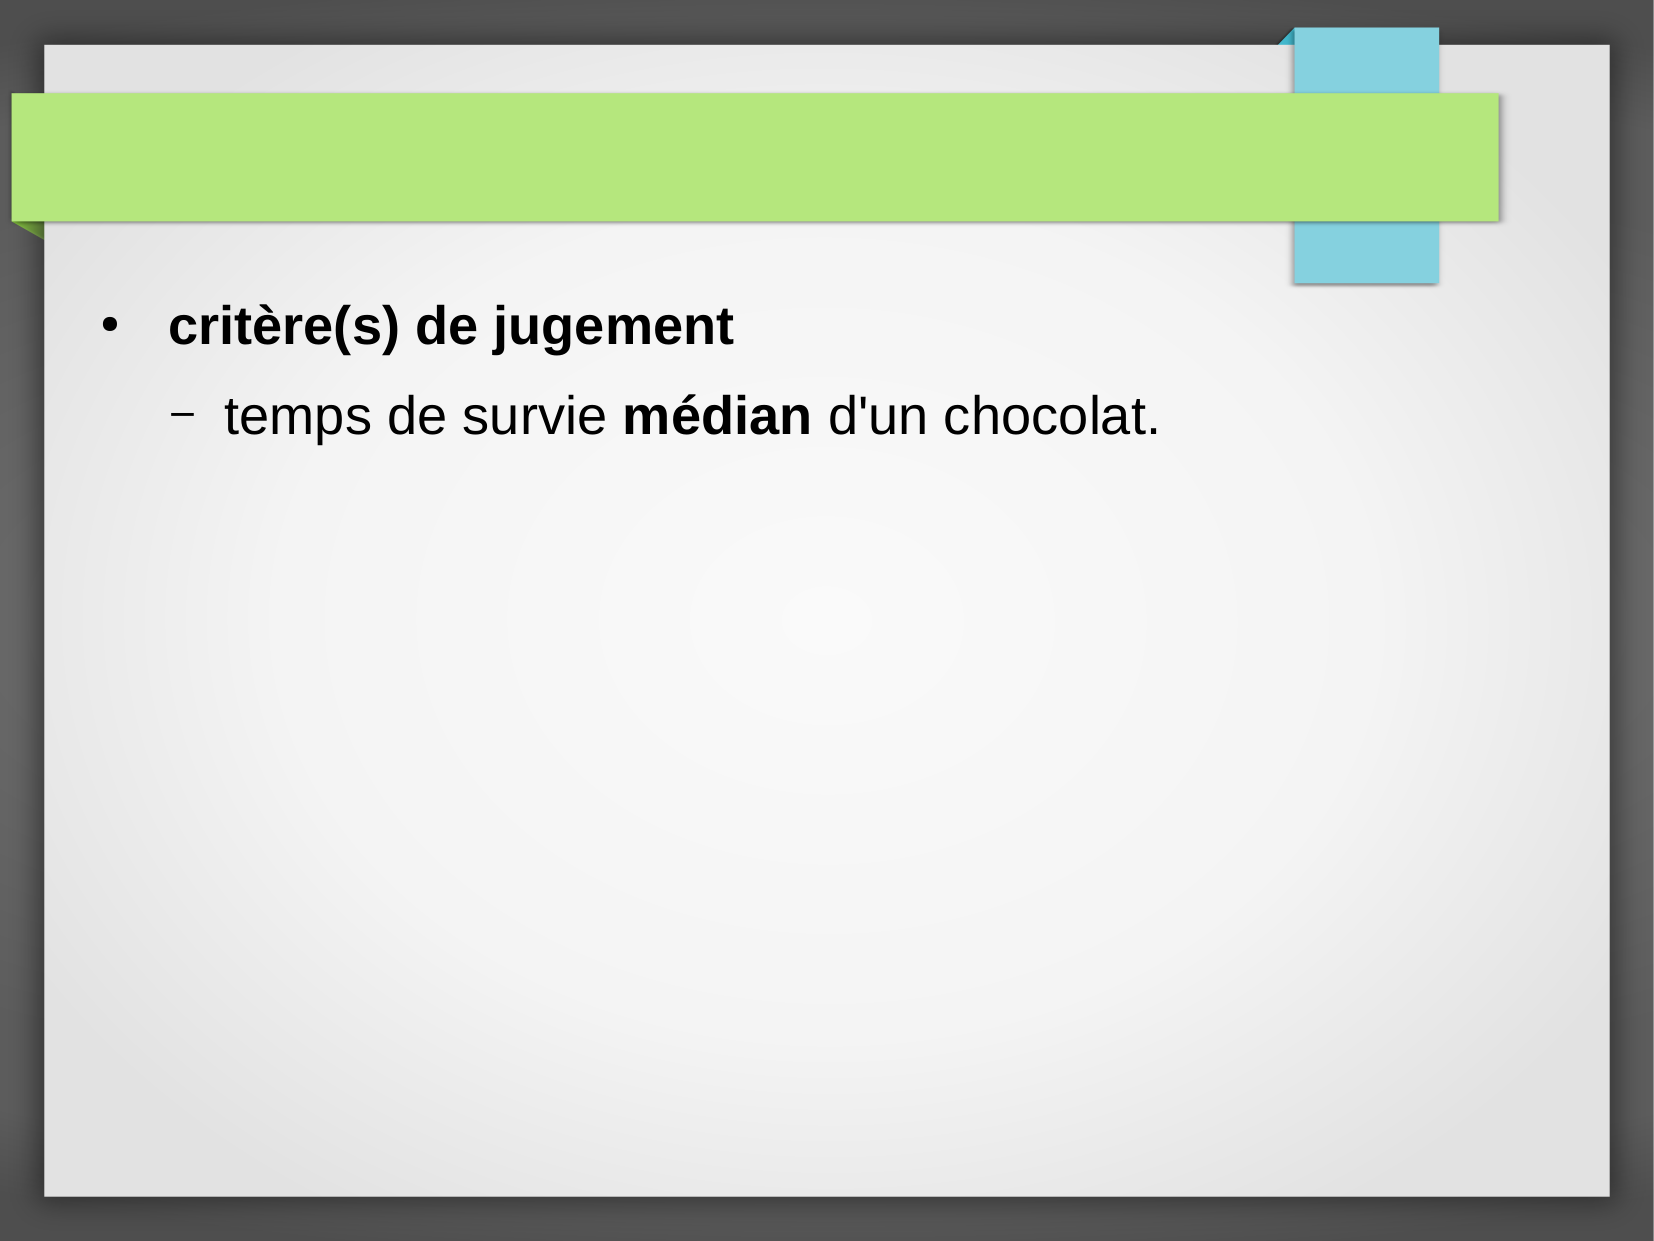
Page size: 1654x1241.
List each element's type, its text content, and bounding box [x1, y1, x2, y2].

list critère(s) de jugement temps de survie médian d'un chocolat. [82, 295, 1571, 1015]
picture [0, 0, 1654, 1241]
